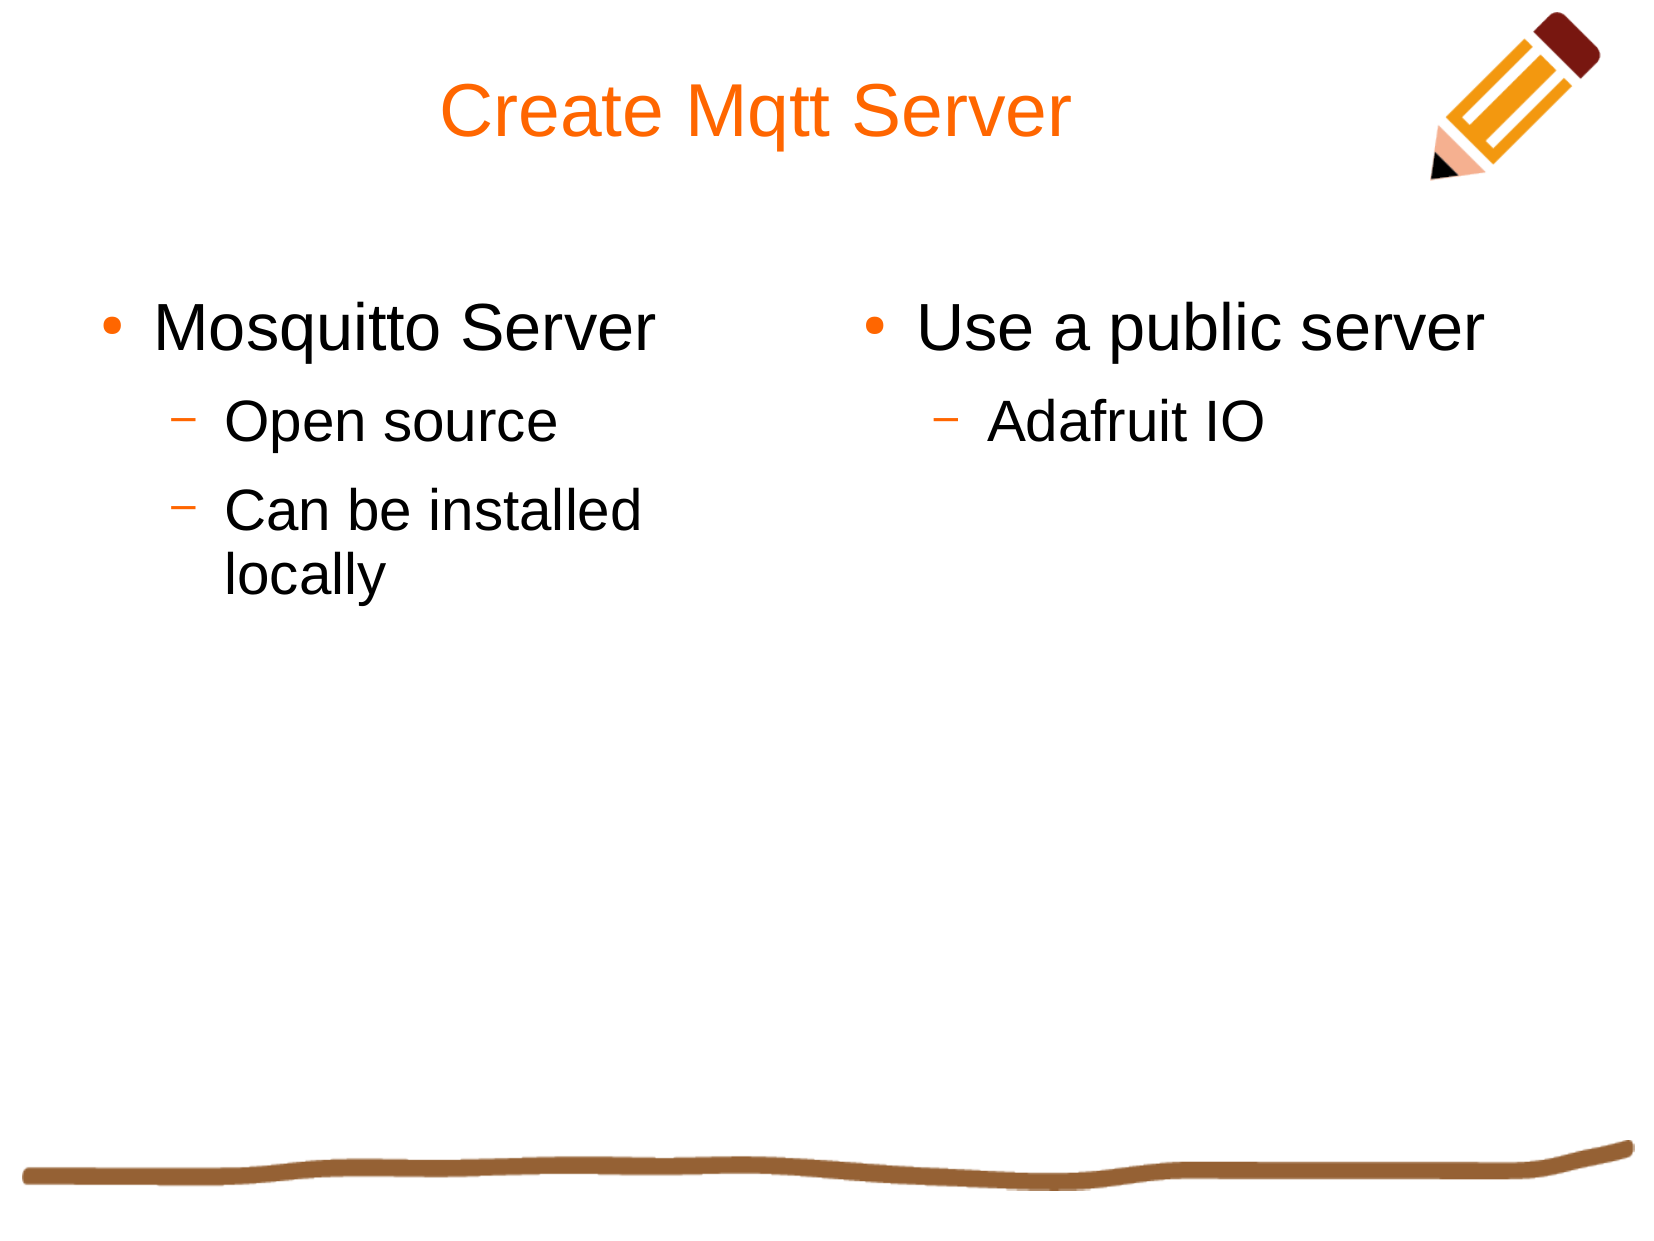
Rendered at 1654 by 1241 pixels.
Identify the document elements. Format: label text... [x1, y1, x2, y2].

title Create Mqtt Server [82, 49, 1430, 172]
list Mosquitto Server Open source Can be installed locally [82, 290, 809, 1122]
picture [1430, 12, 1601, 181]
picture [22, 1140, 1635, 1191]
list Use a public server Adafruit IO [845, 290, 1572, 1122]
